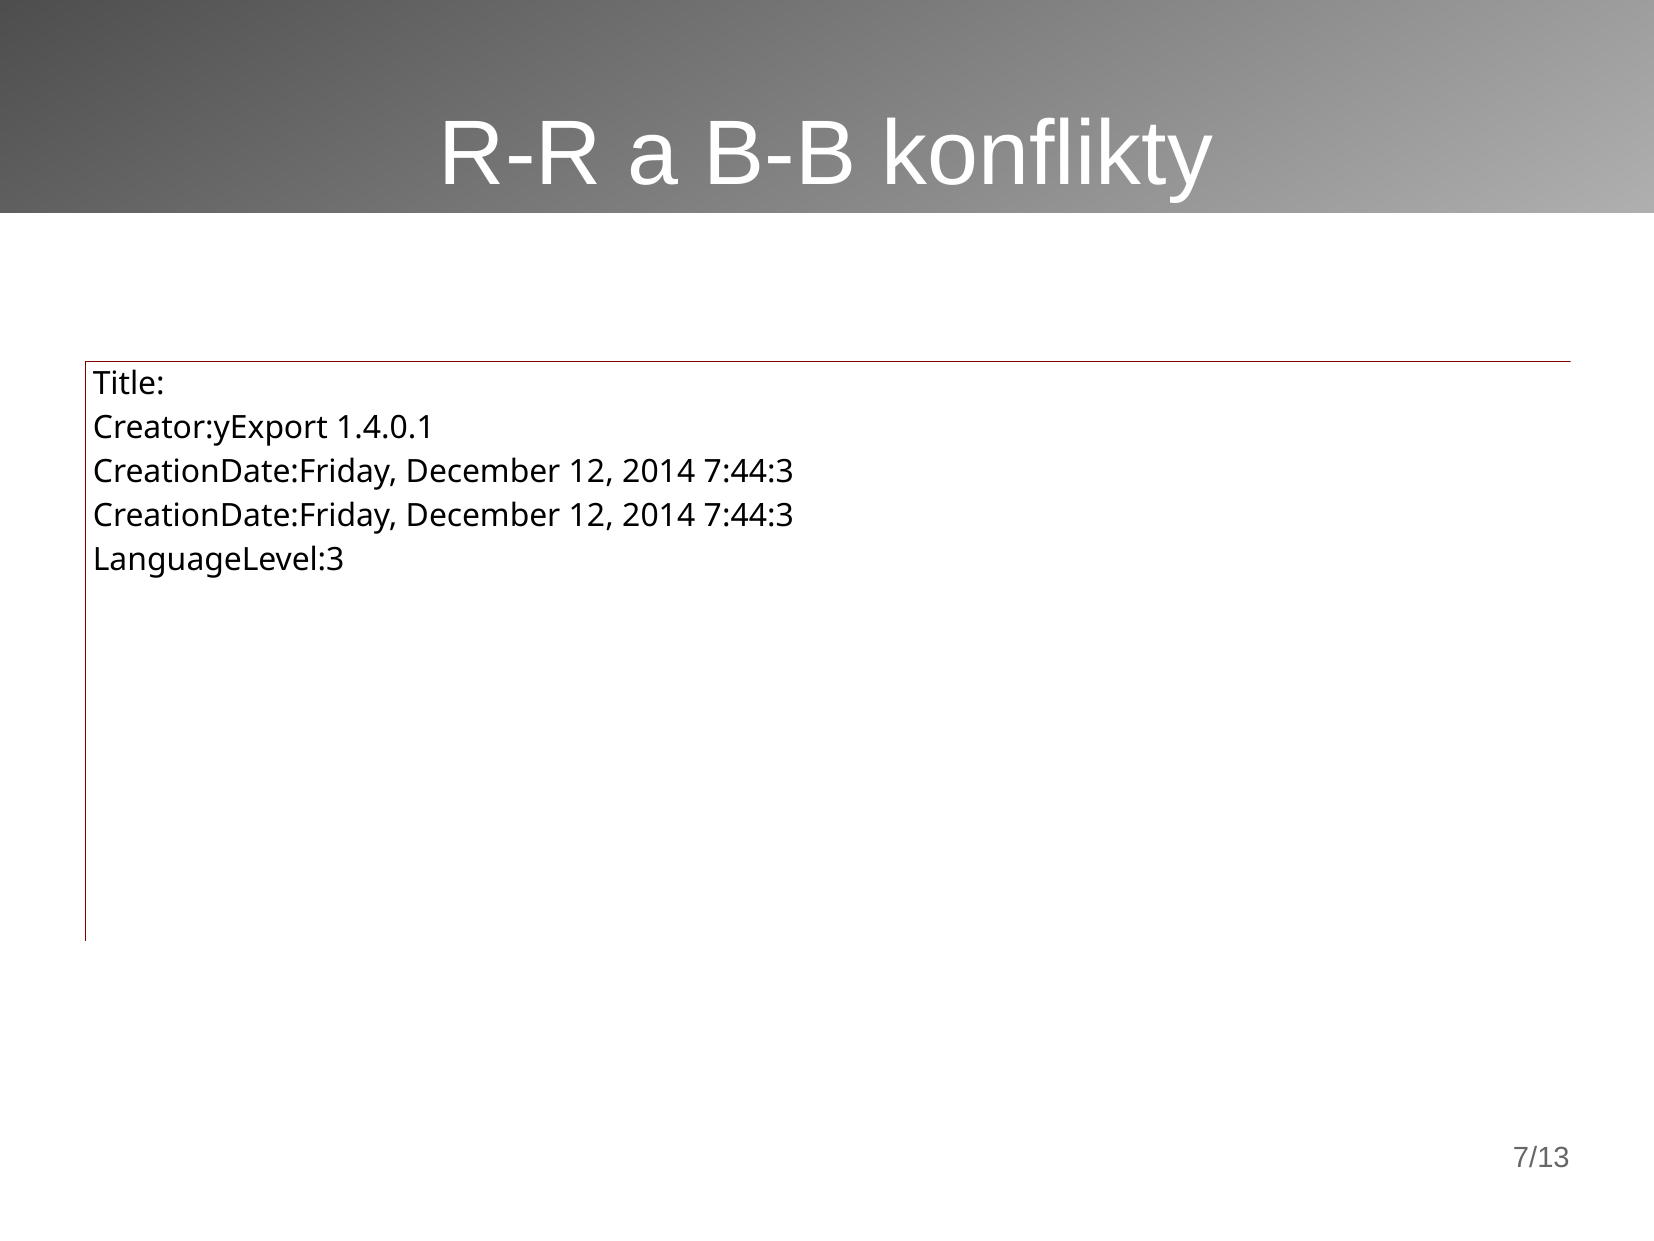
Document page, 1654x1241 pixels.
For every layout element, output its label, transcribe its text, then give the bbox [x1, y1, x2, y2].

picture [82, 358, 1571, 941]
title R-R a B-B konflikty [82, 49, 1571, 257]
text_box <číslo>/13 [1346, 1133, 1654, 1182]
text_box [0, 0, 1654, 213]
